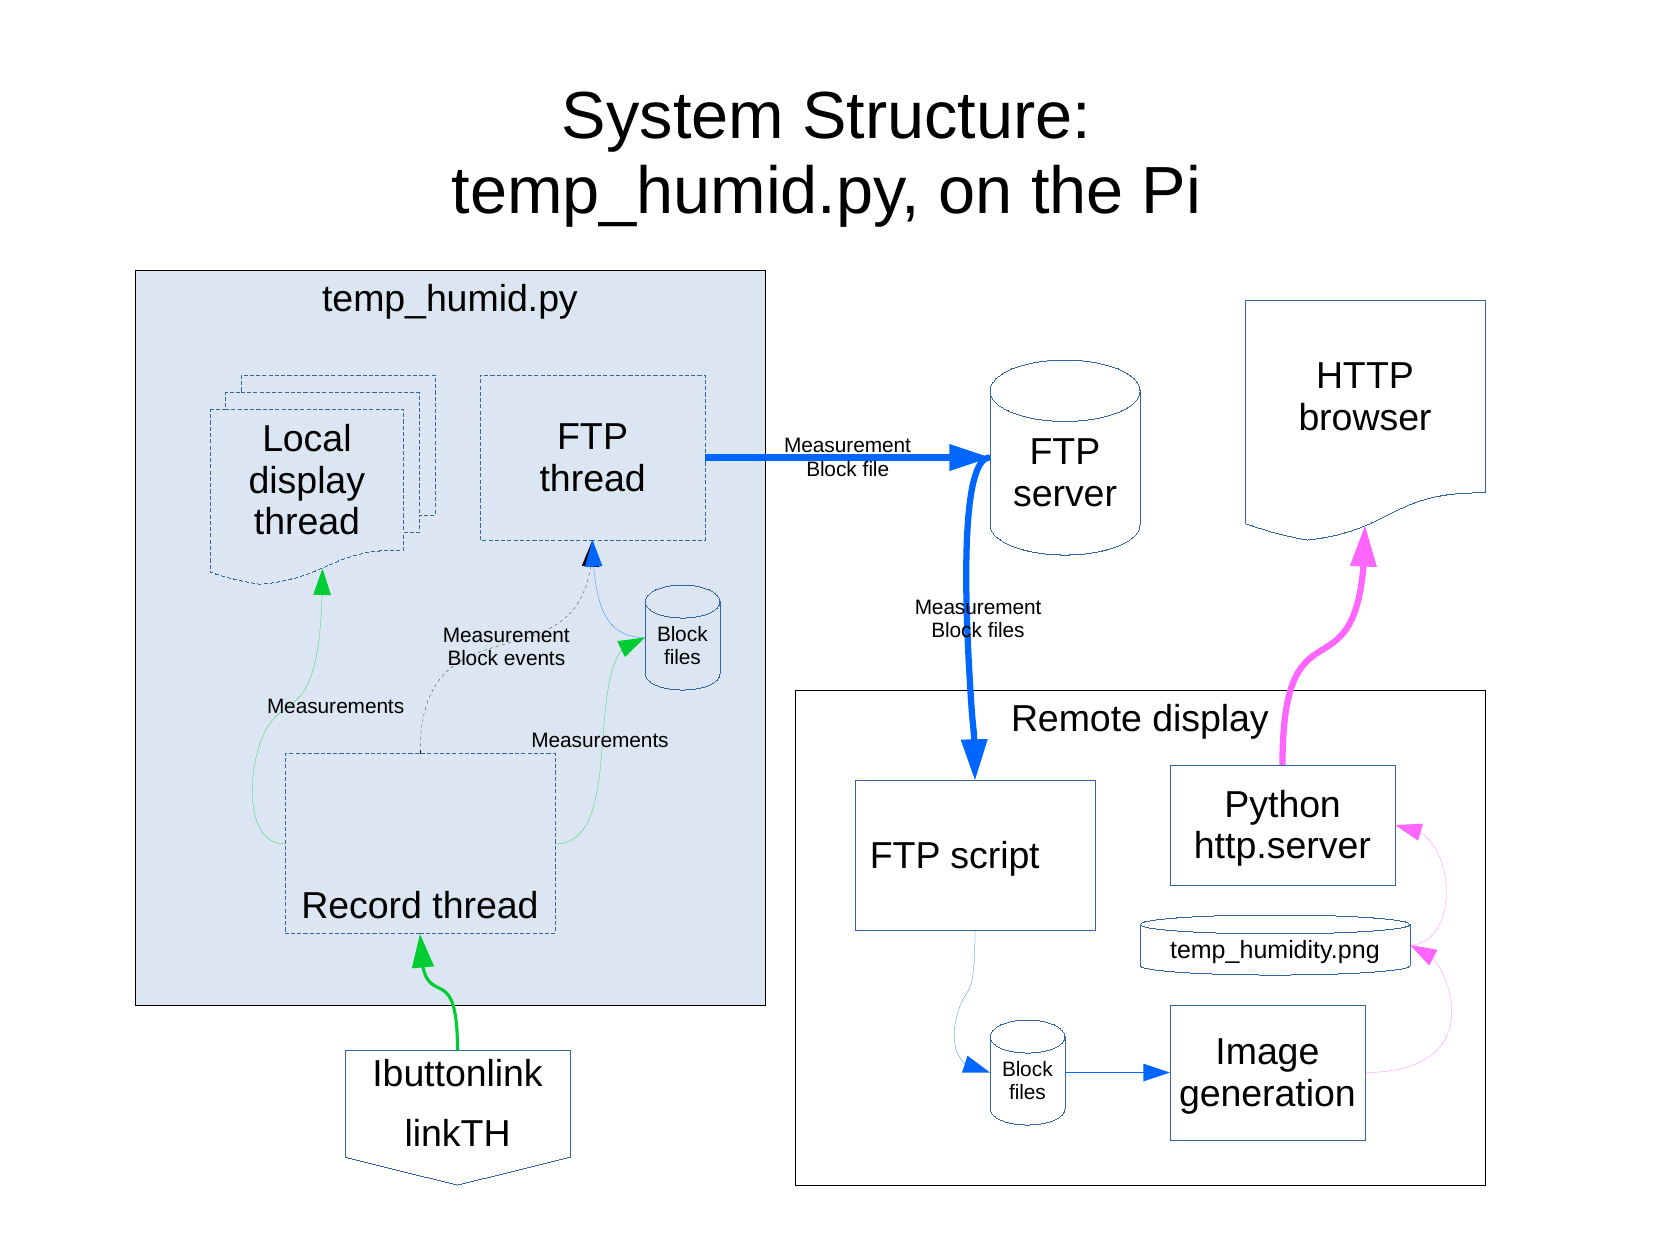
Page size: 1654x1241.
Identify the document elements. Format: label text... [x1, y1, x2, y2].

text_box Remote display [955, 690, 1451, 1072]
text_box Ibuttonlink linkTH [345, 1050, 571, 1186]
text_box Record thread [285, 753, 556, 934]
text_box Remote display [795, 690, 1486, 1186]
title System Structure: temp_humid.py, on the Pi [82, 49, 1571, 257]
text_box temp_humid.py [421, 461, 766, 1006]
text_box Local display thread [210, 375, 436, 585]
text_box temp_humid.py [135, 270, 766, 1006]
text_box FTP script [855, 780, 1096, 931]
text_box Image generation [1170, 1005, 1366, 1141]
text_box HTTP browser [1245, 300, 1486, 541]
text_box Python http.server [1170, 765, 1396, 886]
text_box Block files [645, 585, 721, 691]
text_box temp_humidity.png [1140, 915, 1411, 976]
text_box Block files [990, 1020, 1066, 1126]
text_box FTP thread [480, 375, 706, 541]
text_box FTP server [990, 360, 1141, 556]
